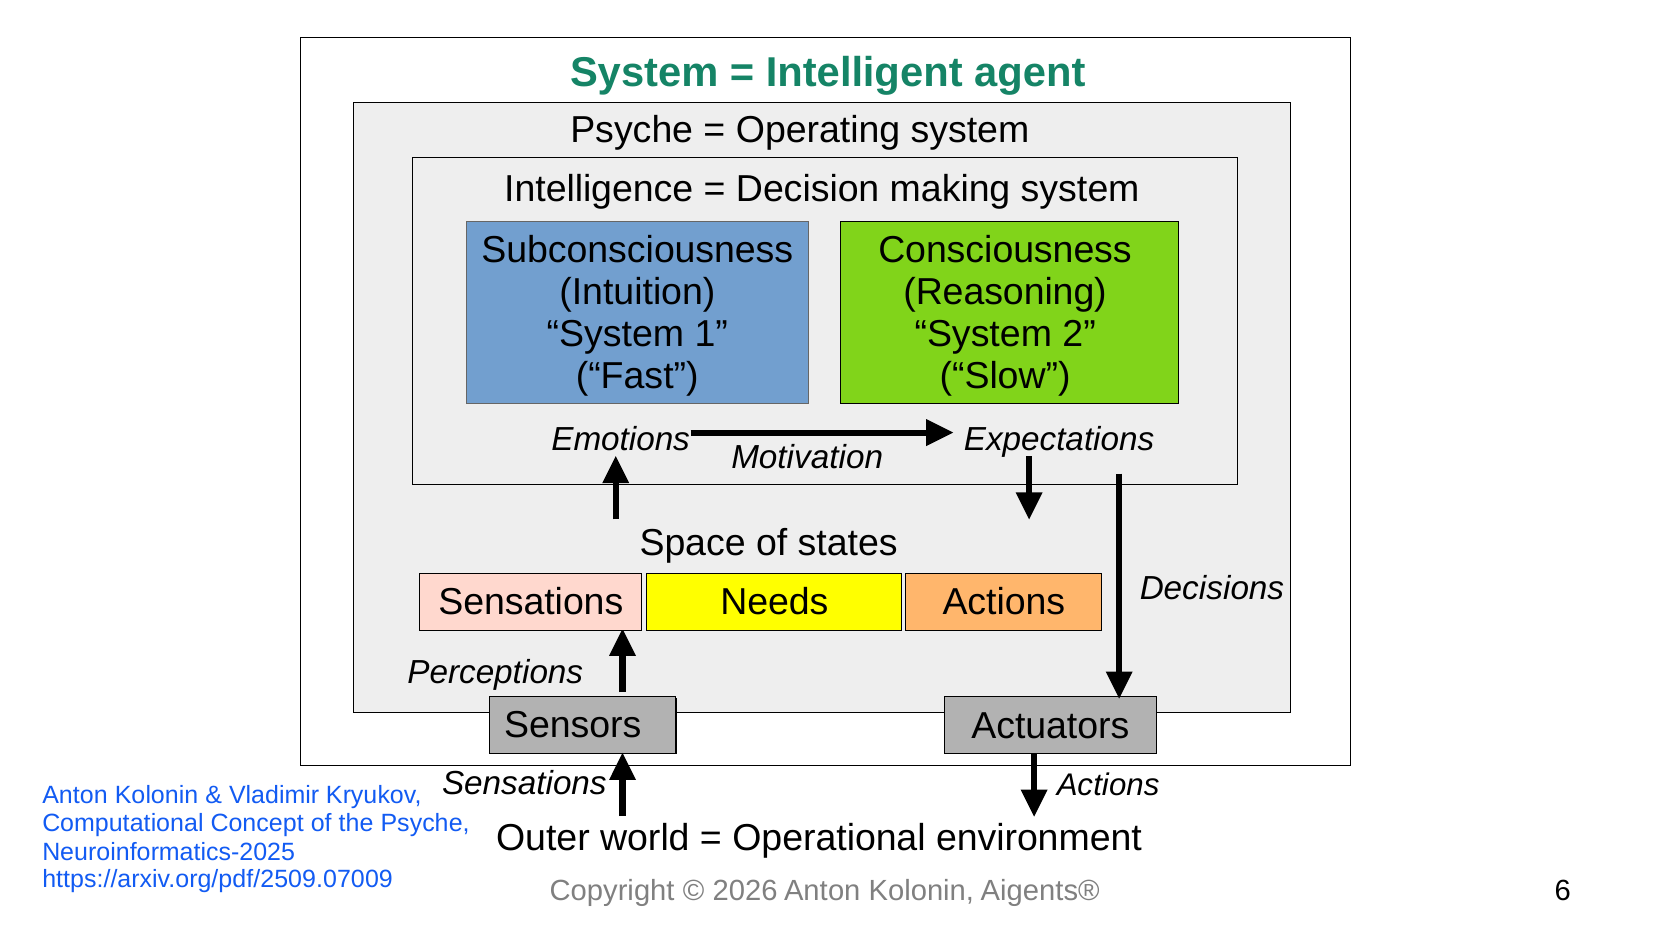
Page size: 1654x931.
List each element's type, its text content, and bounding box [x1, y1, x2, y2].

text_box Decisions [1125, 562, 1299, 615]
text_box System = Intelligent agent [436, 41, 1220, 102]
text_box Psyche = Operating system [491, 100, 1120, 158]
text_box Motivation [716, 430, 929, 483]
text_box Space of states [450, 514, 1088, 571]
text_box Anton Kolonin & Vladimir Kryukov, Computational Concept of the Psyche, Neuroinformatics-2025 https://arxiv.org/pdf/2509.07009 [27, 773, 488, 929]
text_box Actuators [944, 696, 1157, 754]
text_box [353, 102, 1117, 713]
text_box [413, 158, 1237, 484]
text_box Subconsciousness (Intuition) “System 1” (“Fast”) [466, 221, 809, 404]
text_box Intelligence = Decision making system [450, 159, 1194, 217]
text_box [619, 485, 1026, 514]
text_box Sensors [489, 696, 676, 754]
text_box Actions [1042, 759, 1222, 809]
text_box Actions [905, 573, 1102, 631]
text_box Sensations [419, 573, 642, 631]
text_box Emotions [536, 413, 705, 465]
text_box Consciousness (Reasoning) “System 2” (“Slow”) [863, 221, 1148, 404]
text_box Sensations [427, 757, 653, 808]
text_box Needs [646, 573, 902, 631]
text_box Perceptions [392, 646, 617, 699]
text_box [621, 436, 1026, 484]
text_box Outer world = Operational environment [488, 808, 1162, 866]
text_box [1120, 102, 1291, 713]
text_box Expectations [949, 413, 1170, 466]
